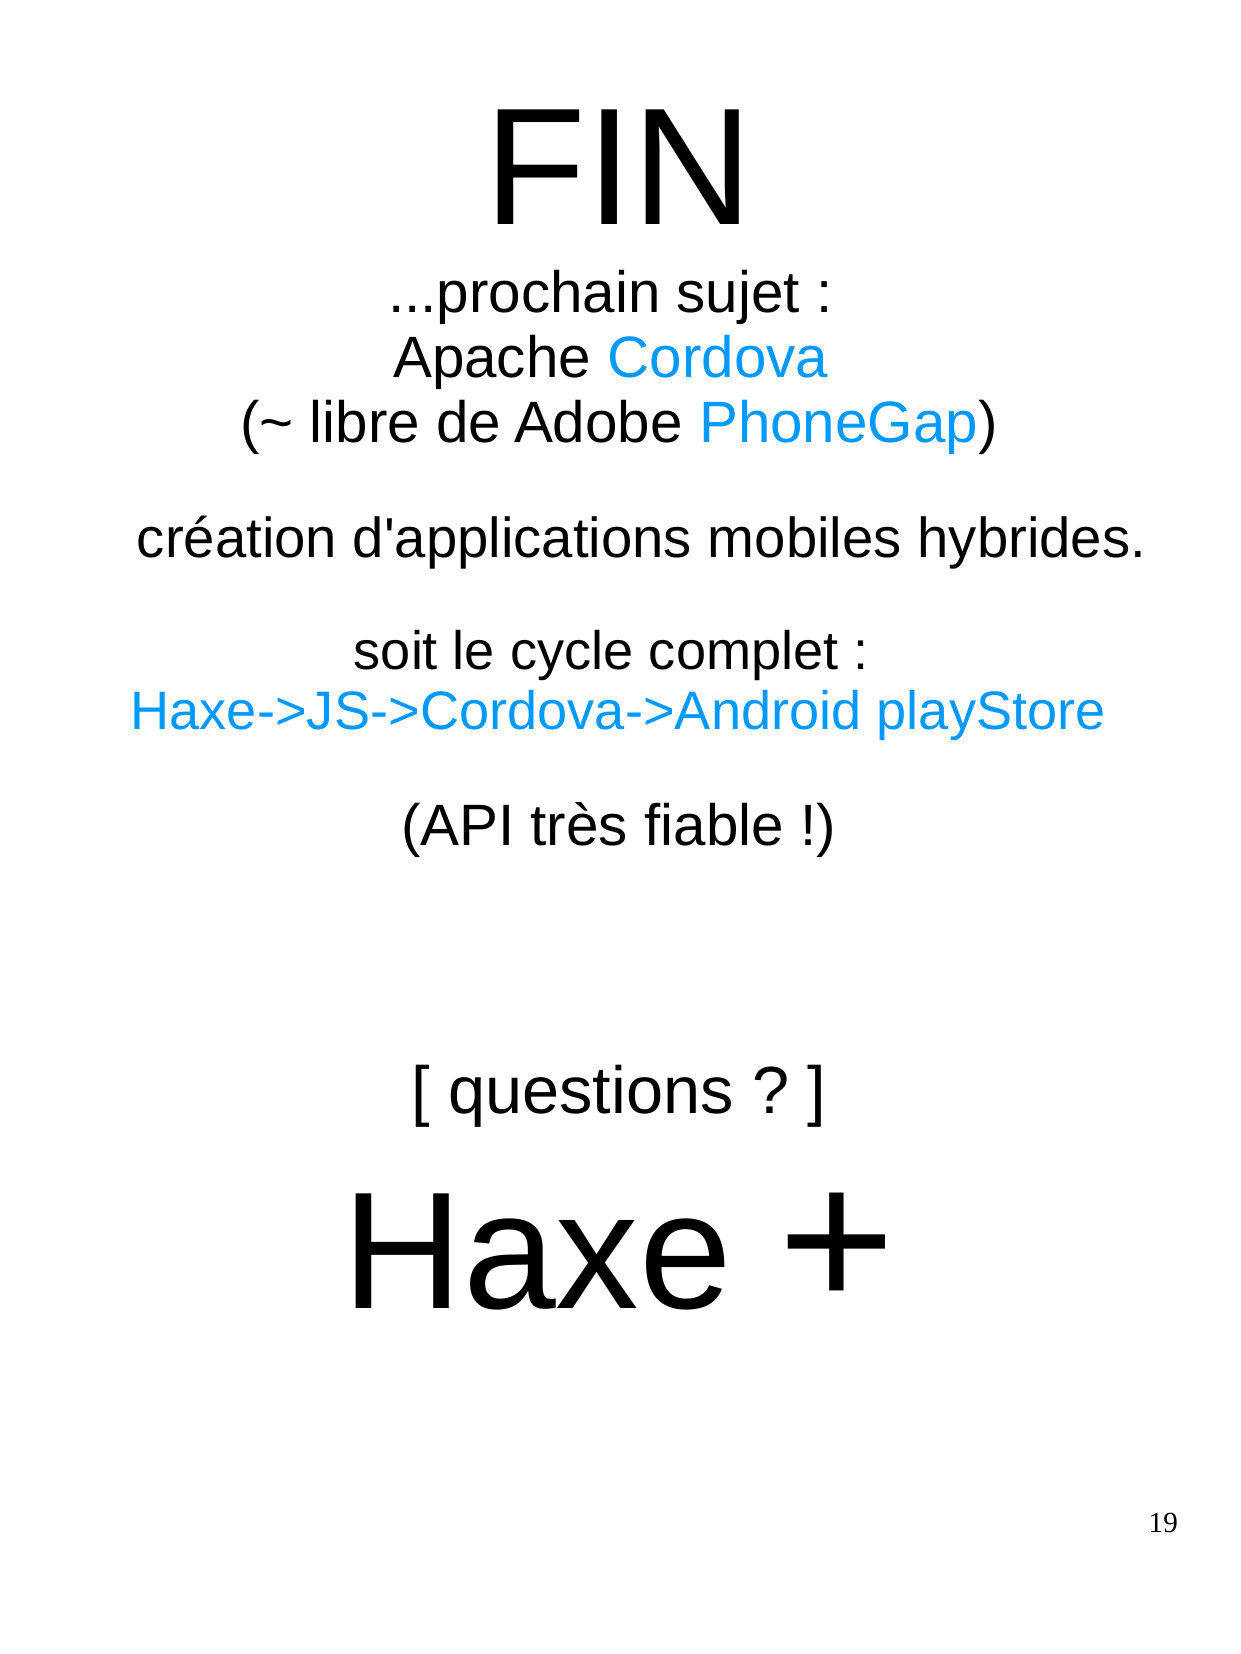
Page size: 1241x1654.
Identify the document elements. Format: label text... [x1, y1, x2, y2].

text_box FIN ...prochain sujet : Apache Cordova (~ libre de Adobe PhoneGap) création d'applications mobiles hybrides. soit le cycle complet : Haxe->JS->Cordova->Android playStore (API très fiable !) [ questions ? ] Haxe + [77, 66, 1179, 1449]
